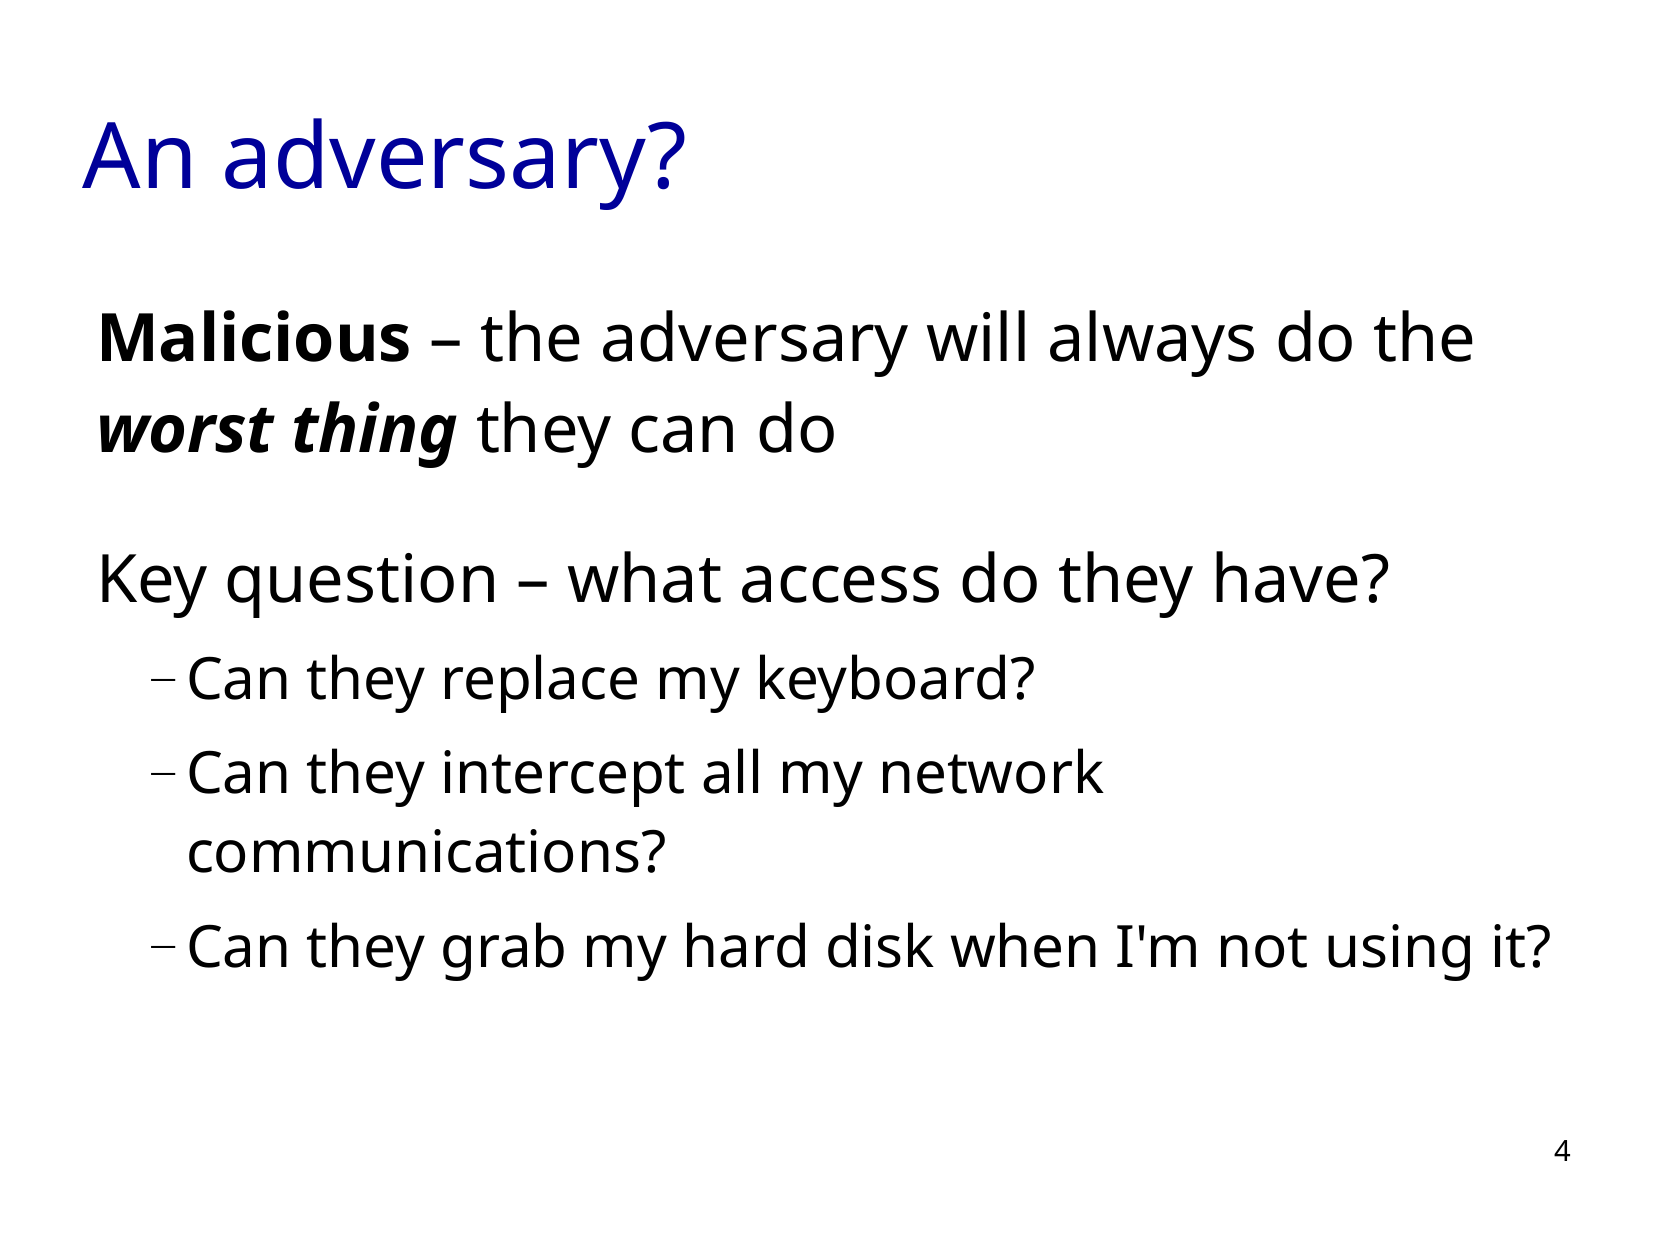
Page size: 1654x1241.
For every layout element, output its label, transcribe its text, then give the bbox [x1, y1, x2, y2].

title An adversary? [82, 49, 1571, 257]
list Malicious – the adversary will always do the worst thing they can do Key question – what access do they have? Can they replace my keyboard? Can they intercept all my network communications? Can they grab my hard disk when I'm not using it? [60, 290, 1571, 1096]
